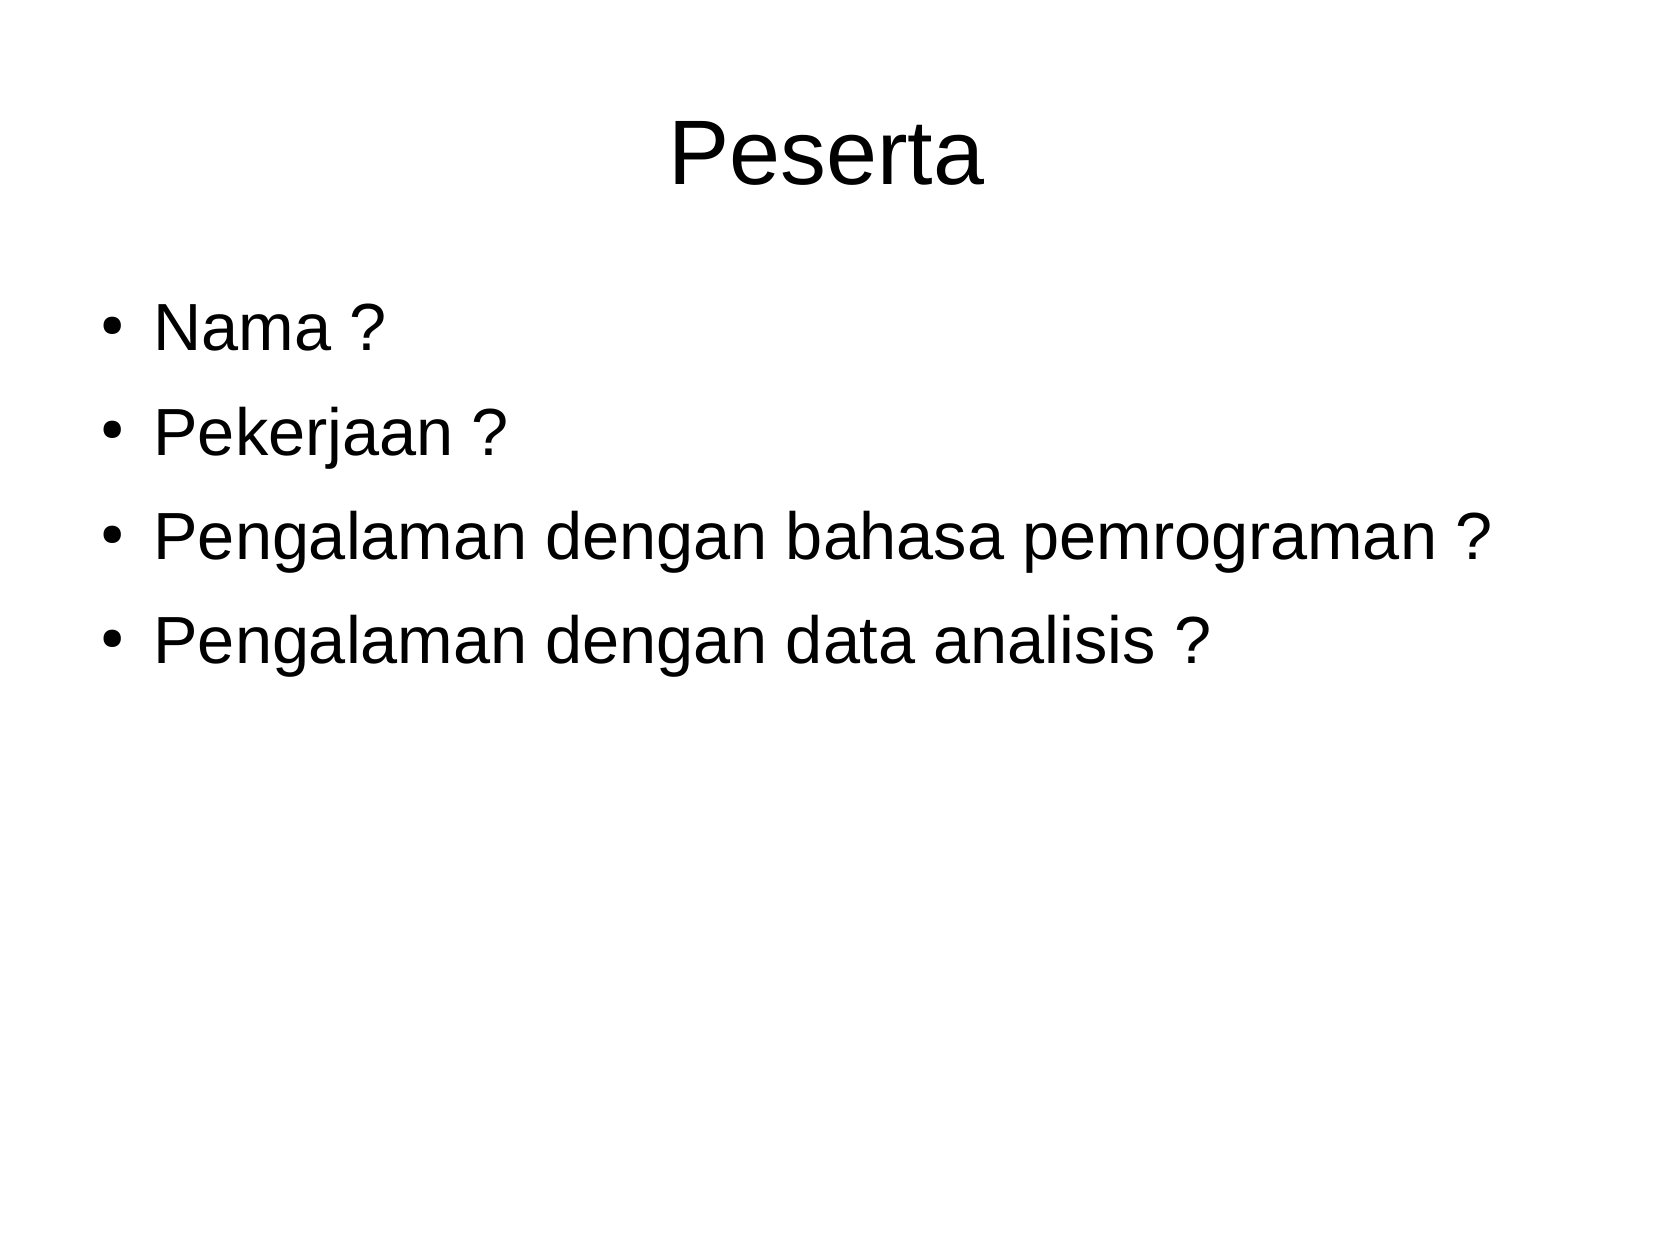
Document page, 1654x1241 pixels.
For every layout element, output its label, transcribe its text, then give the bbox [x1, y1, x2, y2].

list Nama ? Pekerjaan ? Pengalaman dengan bahasa pemrograman ? Pengalaman dengan data analisis ? [82, 290, 1571, 1010]
title Peserta [82, 49, 1571, 257]
